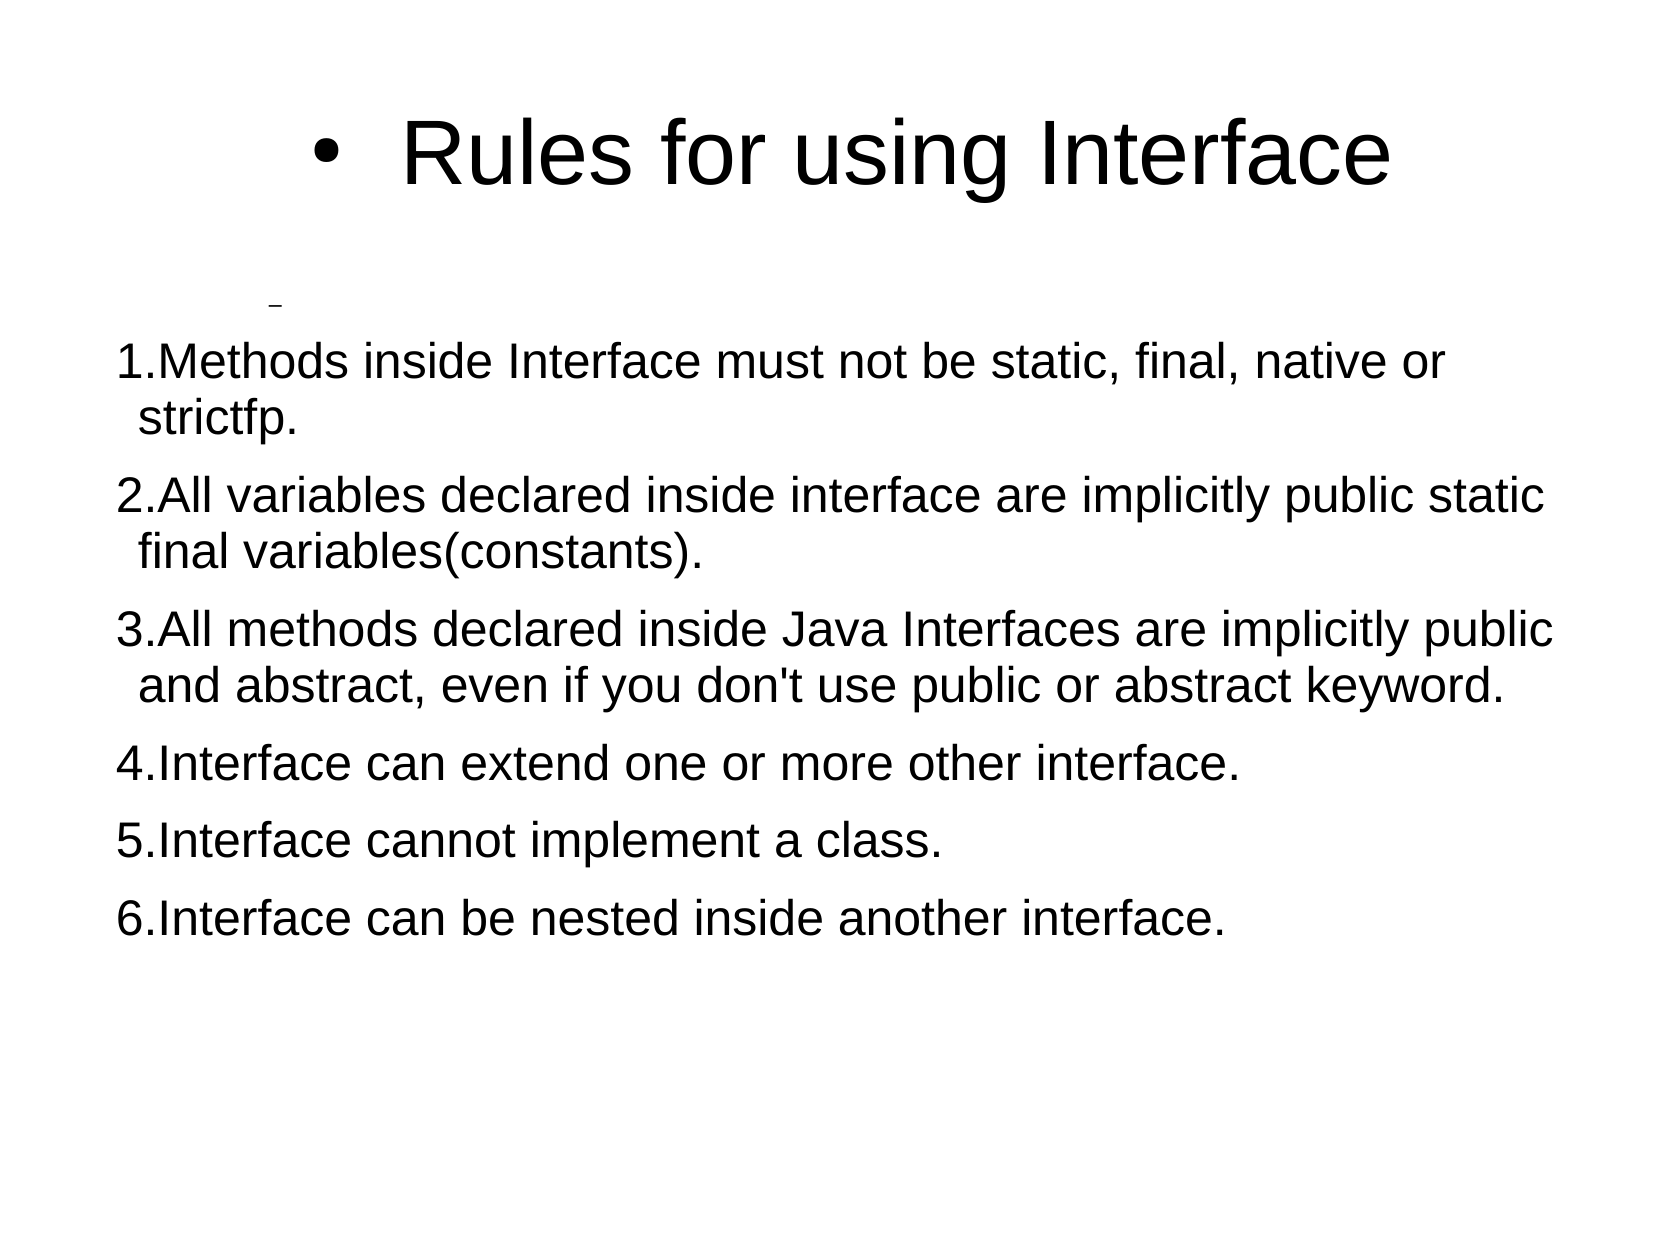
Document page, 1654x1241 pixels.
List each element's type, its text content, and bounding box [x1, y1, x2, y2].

title Rules for using Interface [82, 49, 1571, 257]
list 1.Methods inside Interface must not be static, final, native or strictfp. 2.All variables declared inside interface are implicitly public static final variables(constants). 3.All methods declared inside Java Interfaces are implicitly public and abstract, even if you don't use public or abstract keyword. 4.Interface can extend one or more other interface. 5.Interface cannot implement a class. 6.Interface can be nested inside another interface. [82, 290, 1571, 1010]
